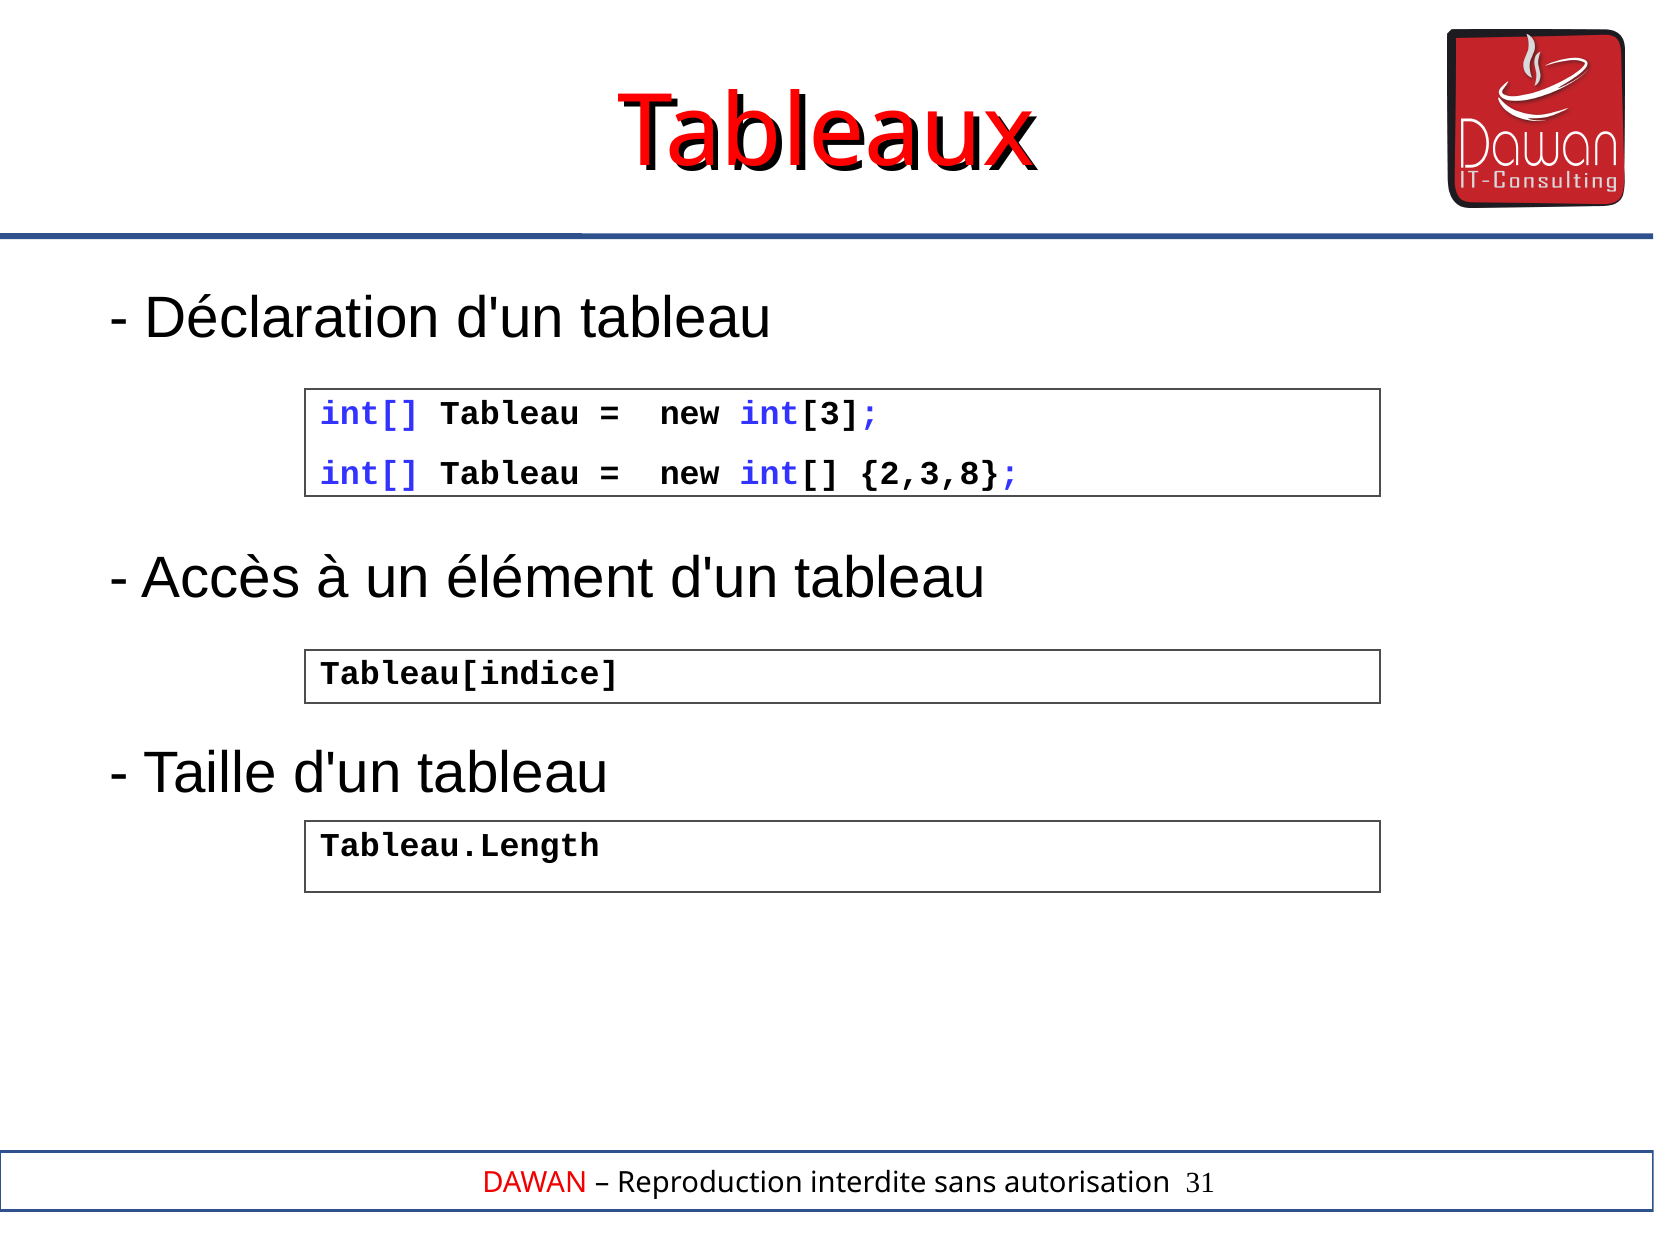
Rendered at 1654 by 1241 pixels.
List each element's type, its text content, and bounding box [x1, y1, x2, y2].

text_box Tableau.Length [304, 820, 1381, 892]
text_box Tableau[indice] [304, 649, 1381, 703]
text_box Tableaux [88, 50, 1565, 182]
text_box - Déclaration d'un tableau - Accès à un élément d'un tableau - Taille d'un tableau [94, 277, 1571, 1147]
text_box [1185, 1163, 1565, 1228]
text_box int[] Tableau = new int[3]; int[] Tableau = new int[] {2,3,8}; [304, 389, 1381, 496]
